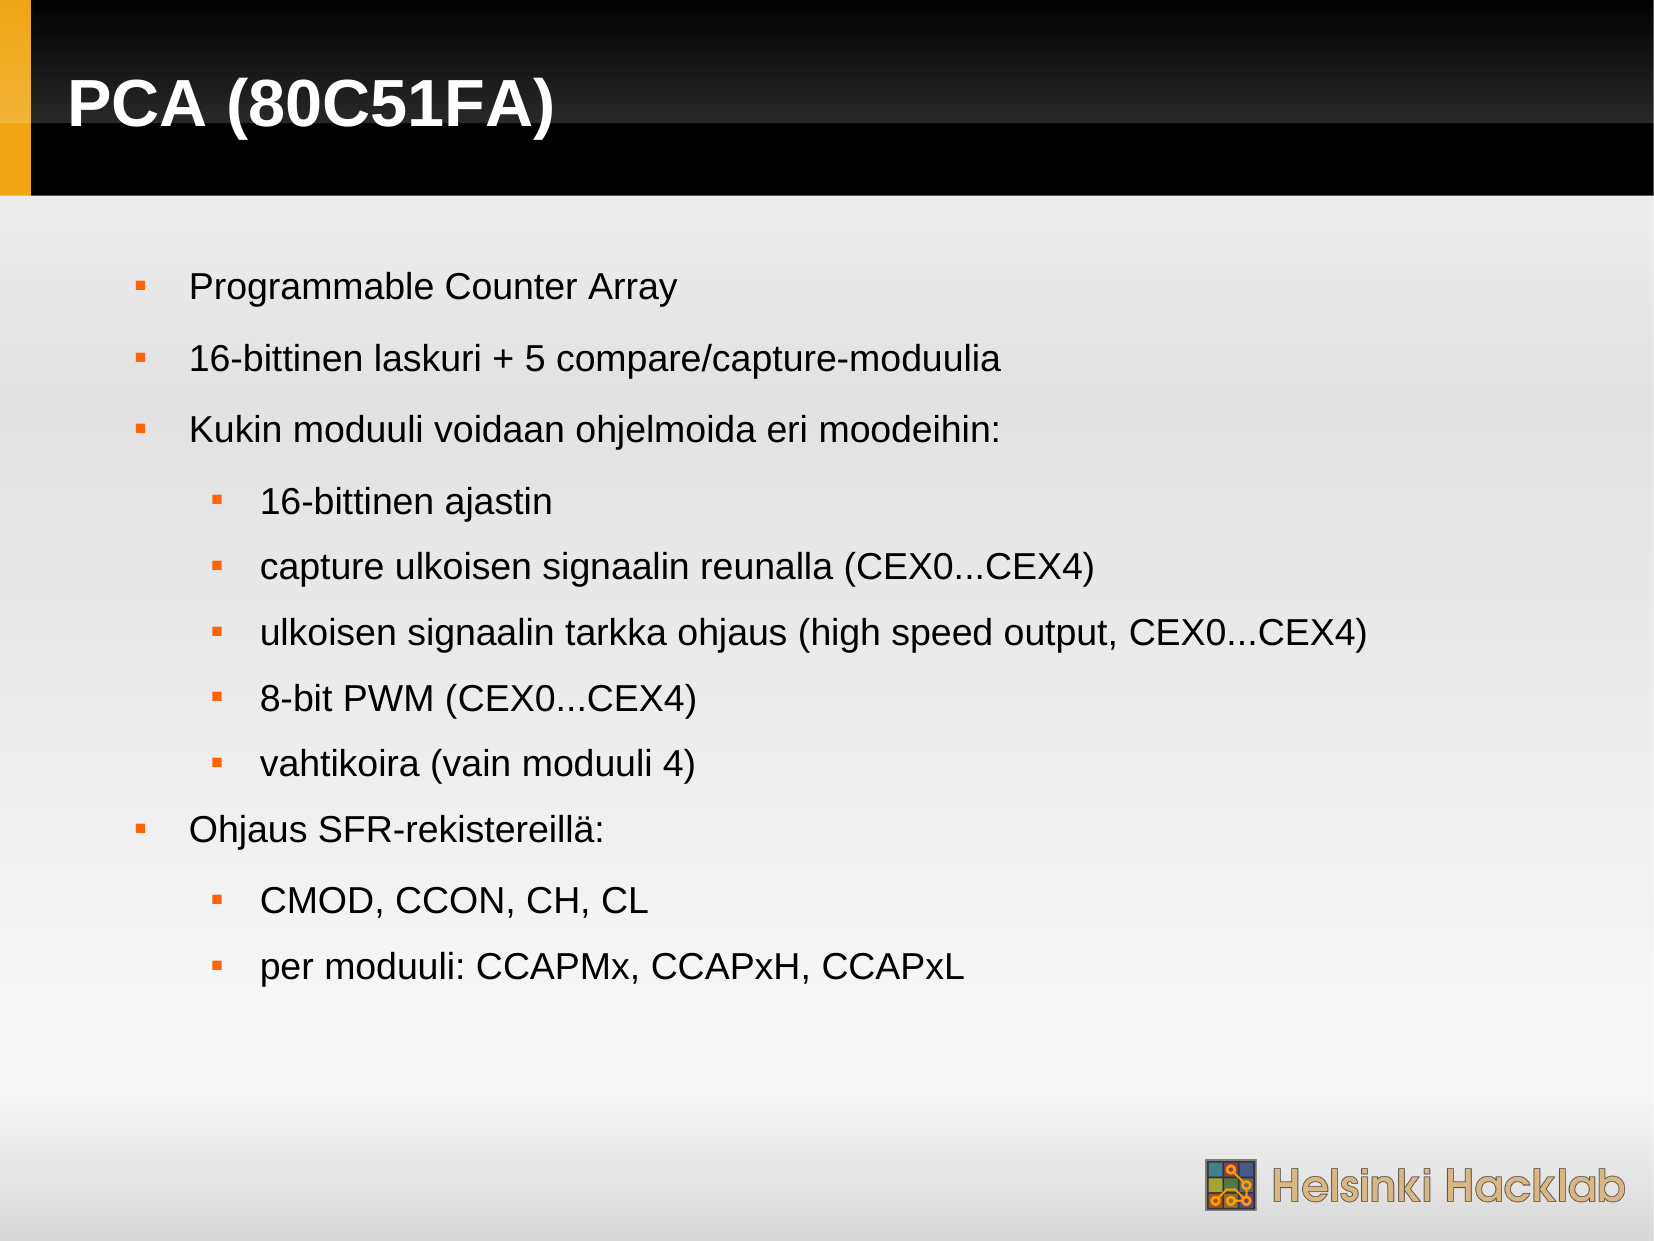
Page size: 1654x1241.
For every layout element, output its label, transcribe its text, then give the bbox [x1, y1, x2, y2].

picture [0, 0, 1654, 1241]
title PCA (80C51FA) [67, 0, 1556, 208]
list Programmable Counter Array 16-bittinen laskuri + 5 compare/capture-moduulia Kukin moduuli voidaan ohjelmoida eri moodeihin: 16-bittinen ajastin capture ulkoisen signaalin reunalla (CEX0...CEX4) ulkoisen signaalin tarkka ohjaus (high speed output, CEX0...CEX4) 8-bit PWM (CEX0...CEX4) vahtikoira (vain moduuli 4) Ohjaus SFR-rekistereillä: CMOD, CCON, CH, CL per moduuli: CCAPMx, CCAPxH, CCAPxL [118, 265, 1506, 1211]
